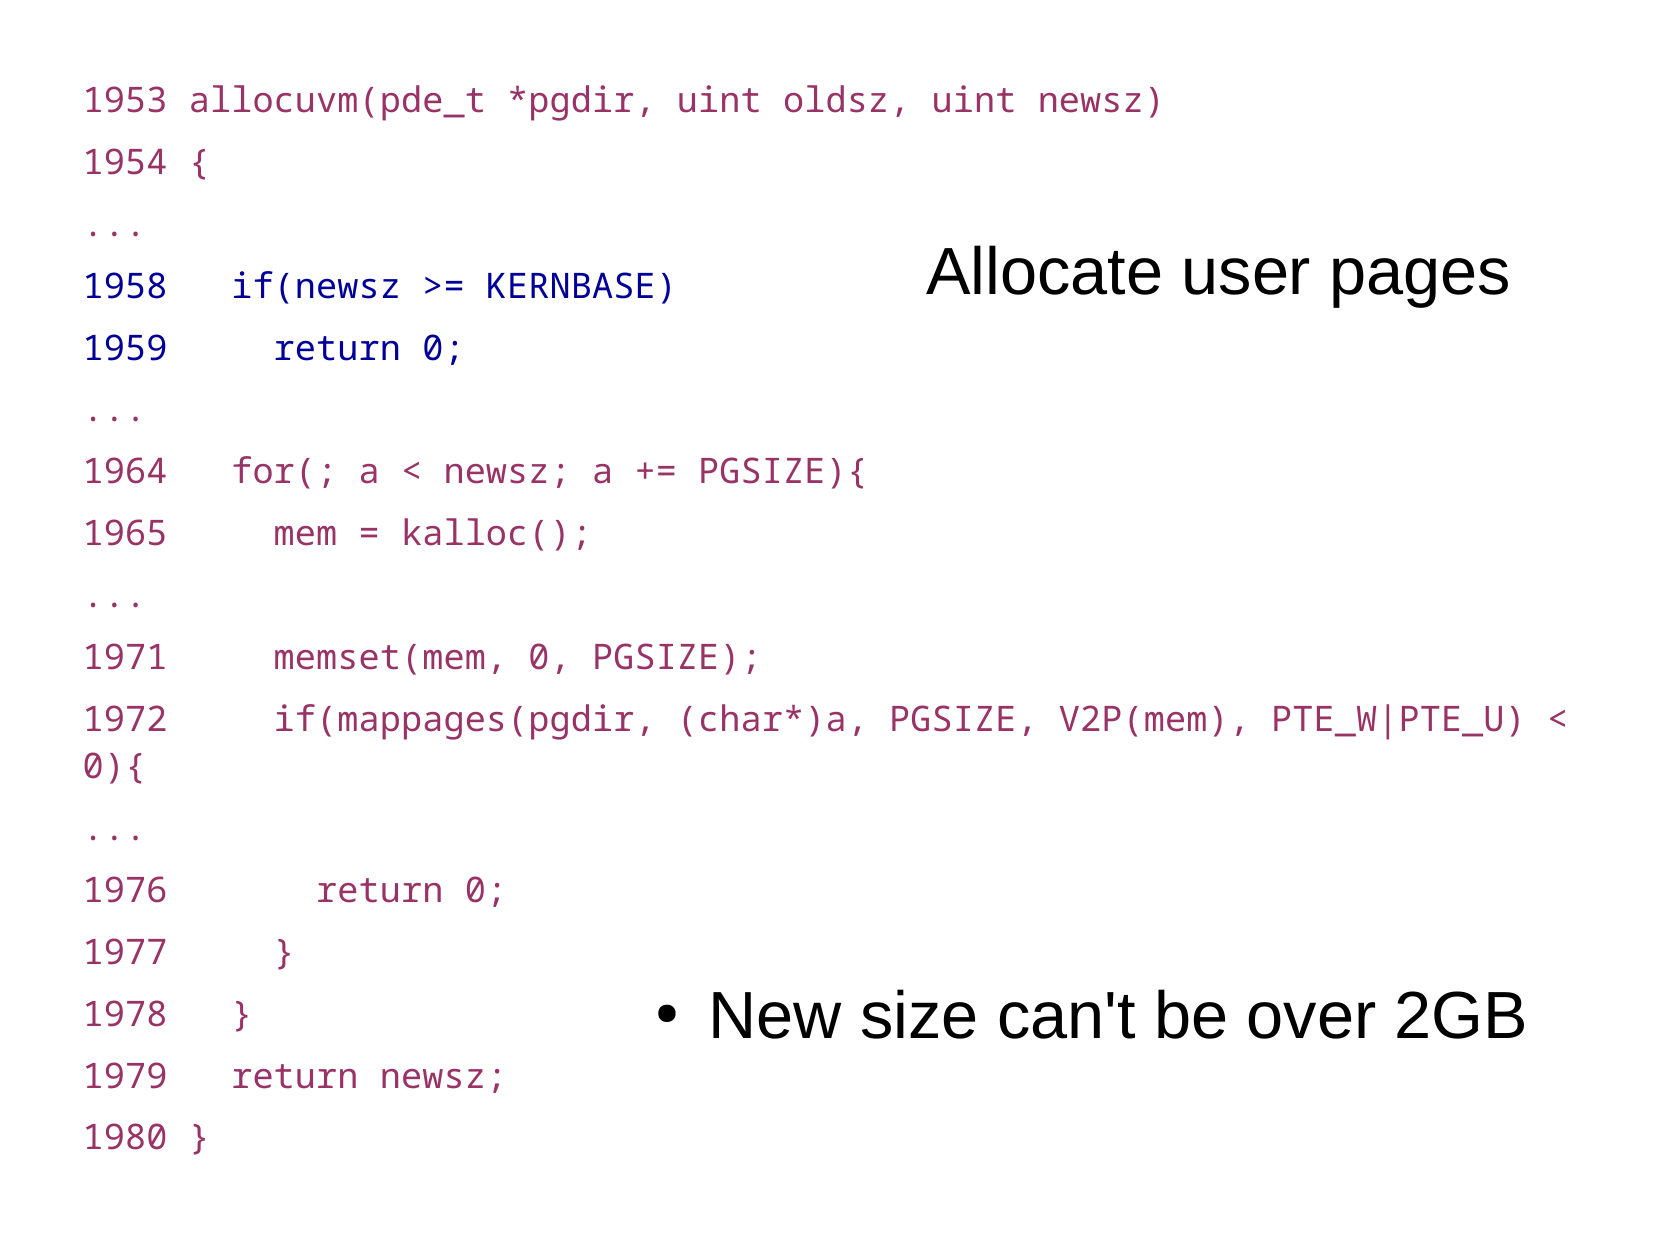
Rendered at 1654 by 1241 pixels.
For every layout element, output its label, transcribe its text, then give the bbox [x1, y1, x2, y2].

title Allocate user pages [825, 167, 1613, 376]
list New size can't be over 2GB [637, 978, 1530, 1126]
list 1953 allocuvm(pde_t *pgdir, uint oldsz, uint newsz) 1954 { ... 1958 if(newsz >= KERNBASE) 1959 return 0; ... 1964 for(; a < newsz; a += PGSIZE){ 1965 mem = kalloc(); ... 1971 memset(mem, 0, PGSIZE); 1972 if(mappages(pgdir, (char*)a, PGSIZE, V2P(mem), PTE_W|PTE_U) < 0){ ... 1976 return 0; 1977 } 1978 } 1979 return newsz; 1980 } [82, 75, 1571, 1163]
